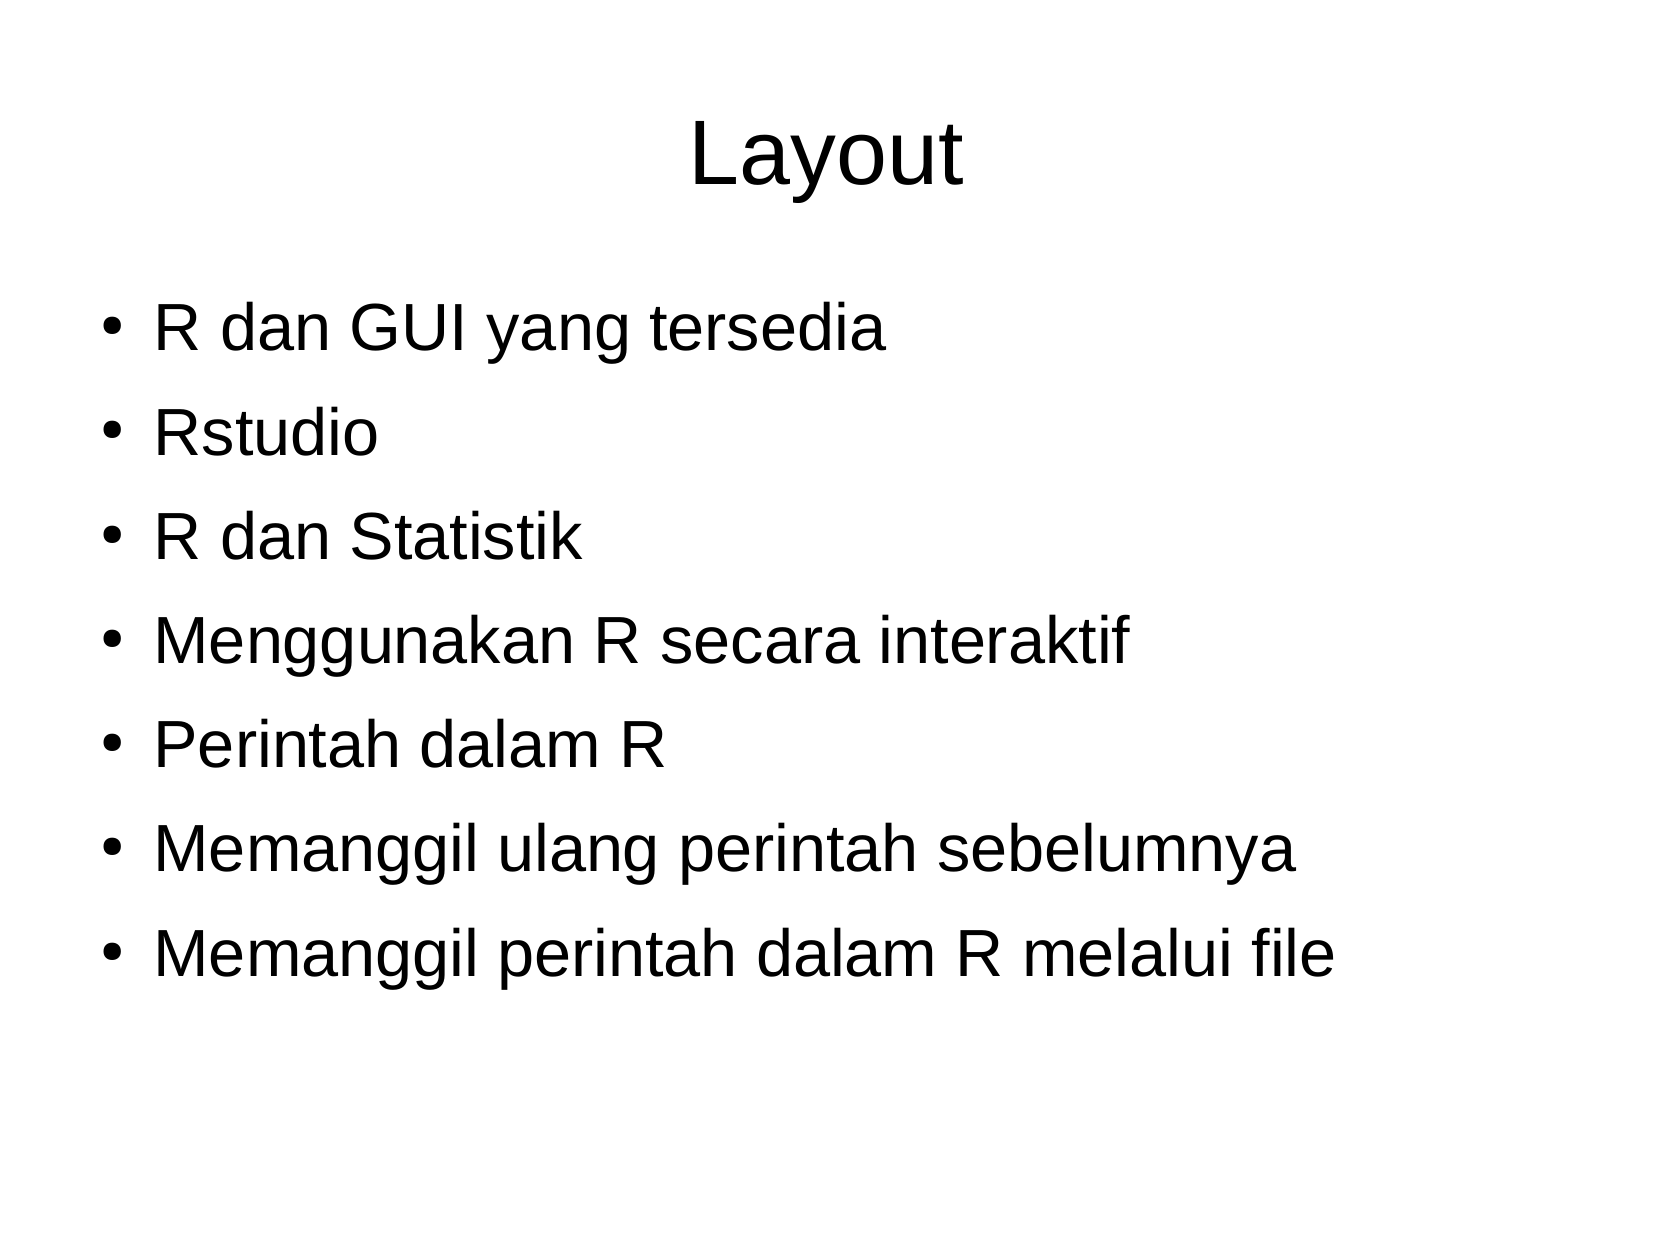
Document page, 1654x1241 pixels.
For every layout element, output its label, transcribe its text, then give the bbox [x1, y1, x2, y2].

title Layout [82, 49, 1571, 257]
list R dan GUI yang tersedia Rstudio R dan Statistik Menggunakan R secara interaktif Perintah dalam R Memanggil ulang perintah sebelumnya Memanggil perintah dalam R melalui file [82, 290, 1571, 1010]
